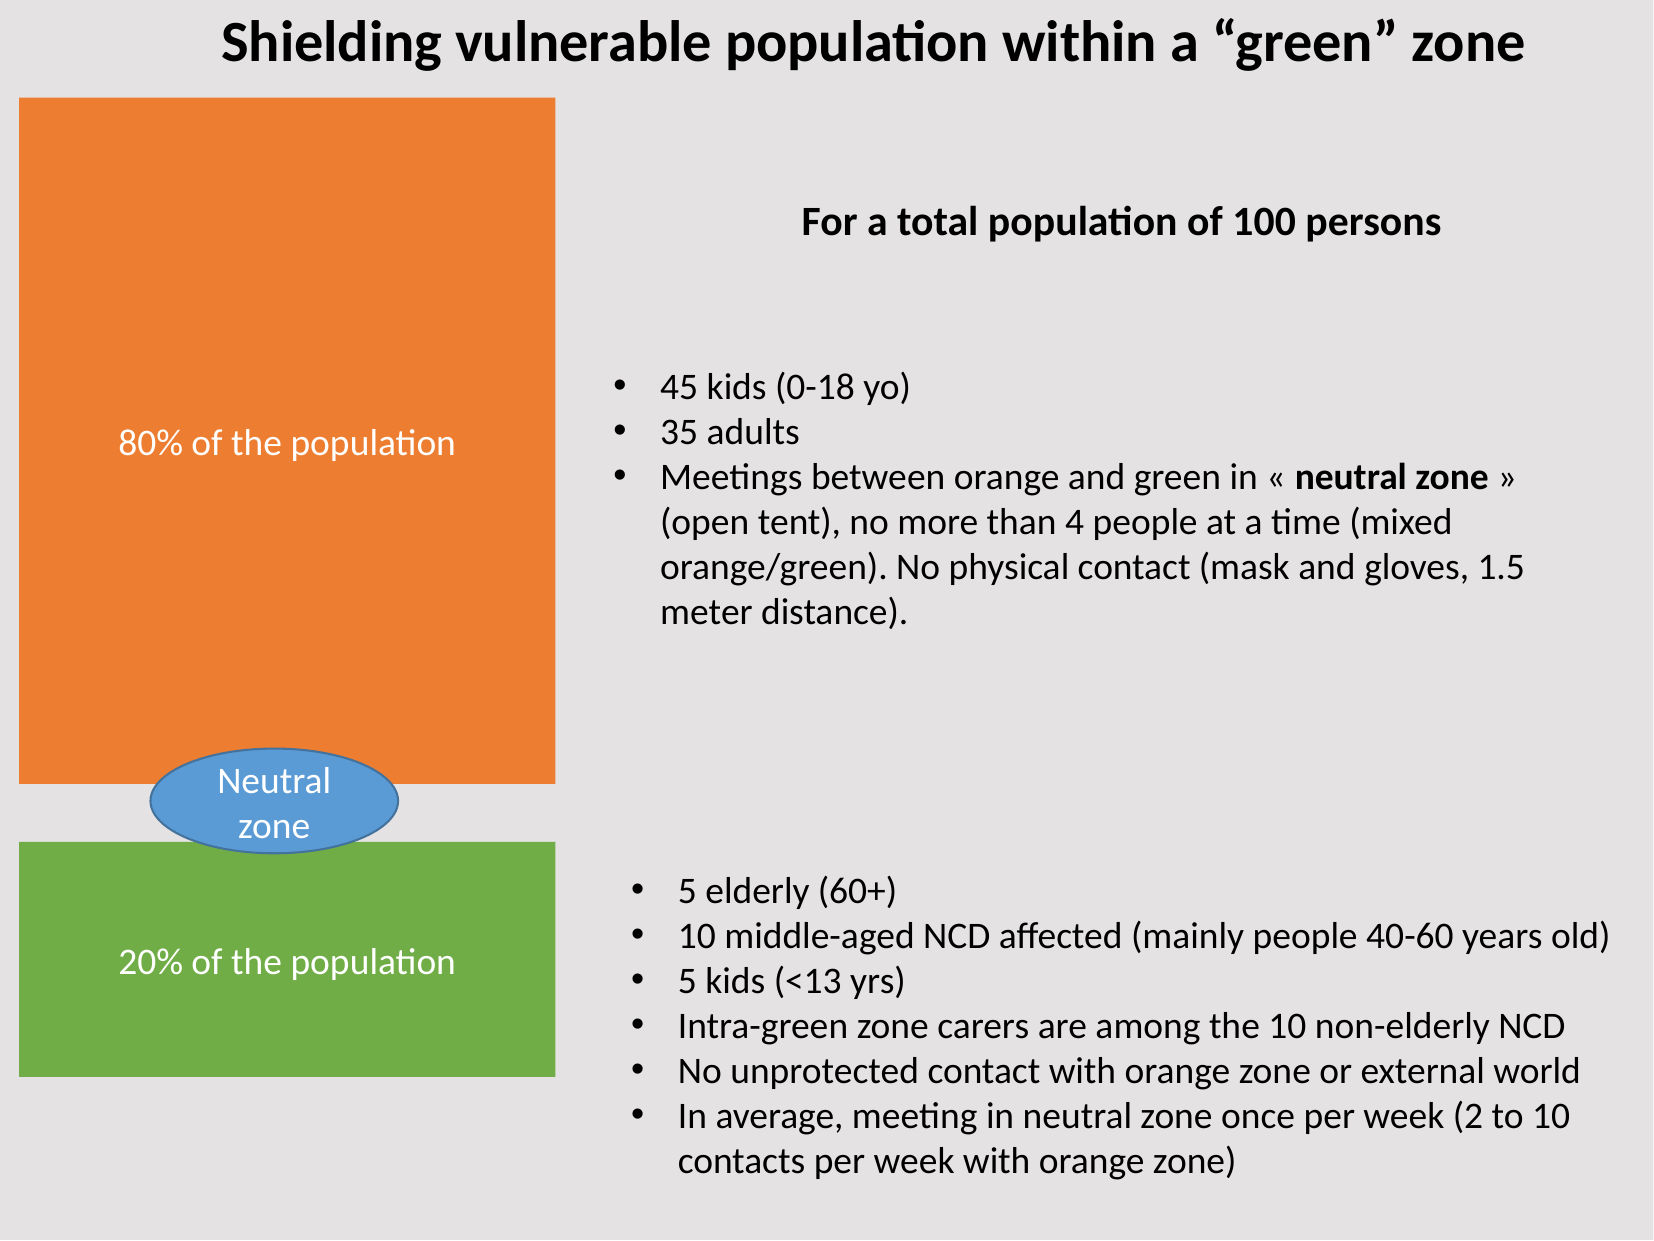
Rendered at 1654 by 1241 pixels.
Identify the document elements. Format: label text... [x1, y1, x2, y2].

text_box 80% of the population [19, 97, 556, 784]
text_box Shielding vulnerable population within a “green” zone [206, 10, 1560, 142]
text_box 20% of the population [19, 841, 556, 1077]
text_box Neutral zone [150, 748, 399, 854]
text_box 5 elderly (60+) 10 middle-aged NCD affected (mainly people 40-60 years old) 5 kids (<13 yrs) Intra-green zone carers are among the 10 non-elderly NCD No unprotected contact with orange zone or external world In average, meeting in neutral zone once per week (2 to 10 contacts per week with orange zone) [616, 813, 1644, 1189]
text_box For a total population of 100 persons [786, 186, 1457, 252]
text_box 45 kids (0-18 yo) 35 adults Meetings between orange and green in « neutral zone » (open tent), no more than 4 people at a time (mixed orange/green). No physical contact (mask and gloves, 1.5 meter distance). [598, 355, 1626, 775]
